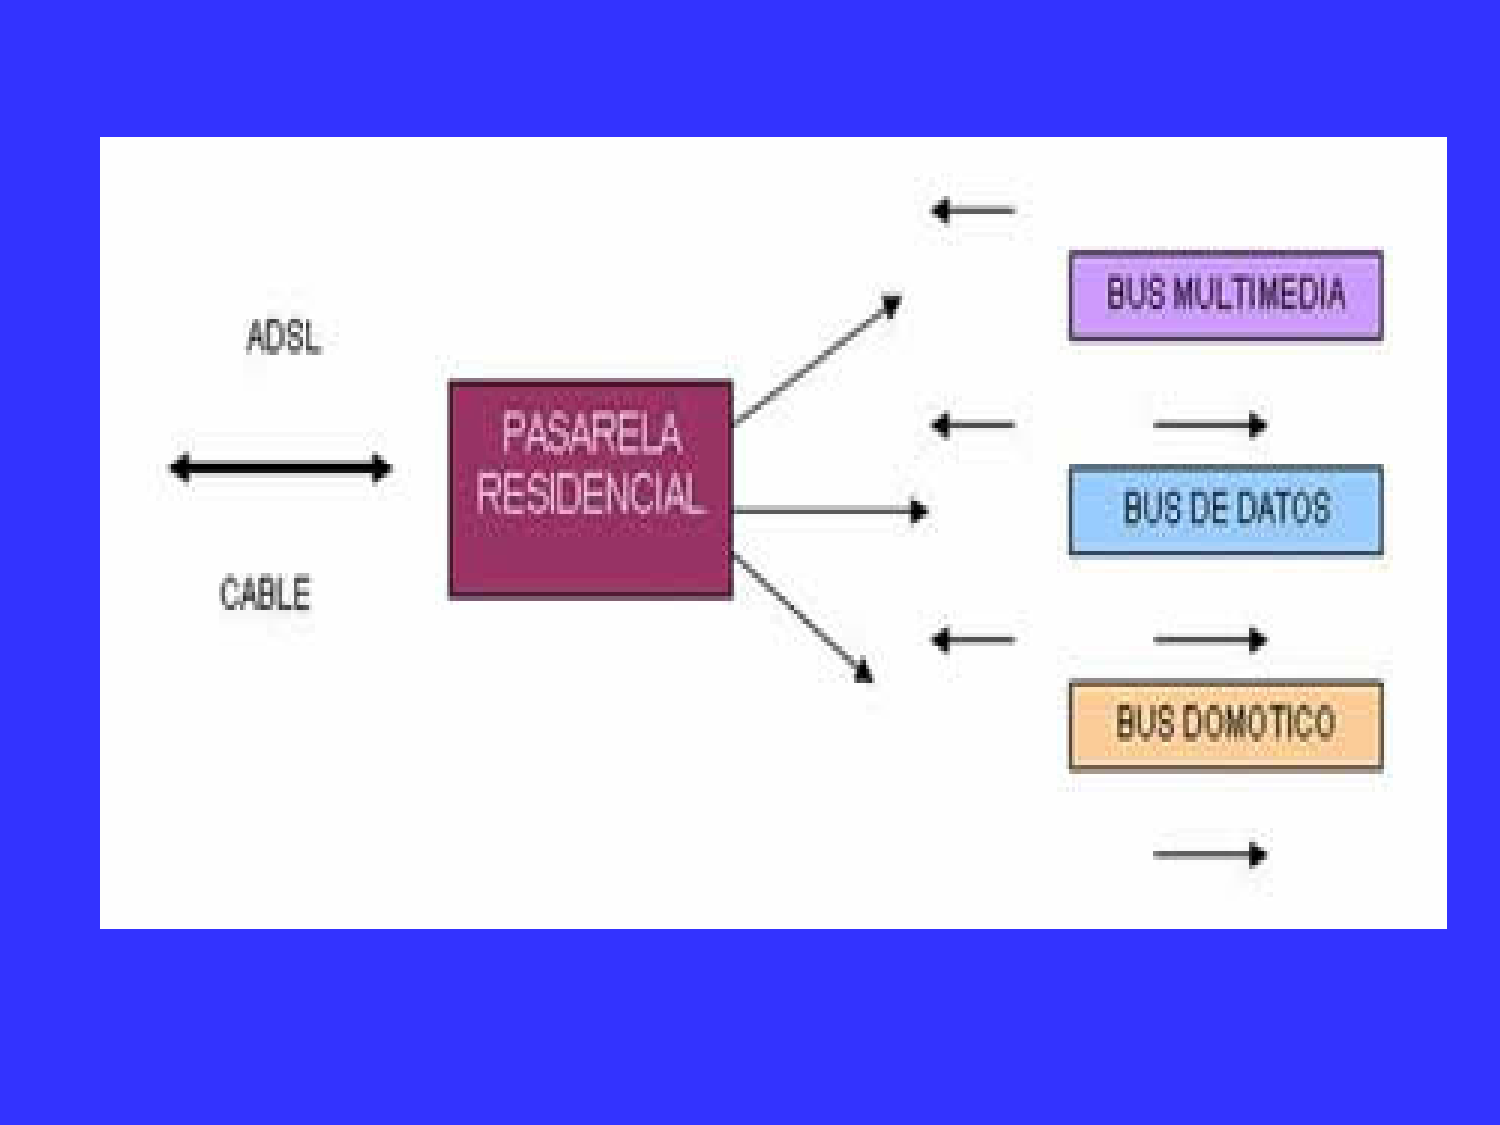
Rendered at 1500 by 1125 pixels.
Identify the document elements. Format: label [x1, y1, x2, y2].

picture [100, 137, 1447, 929]
